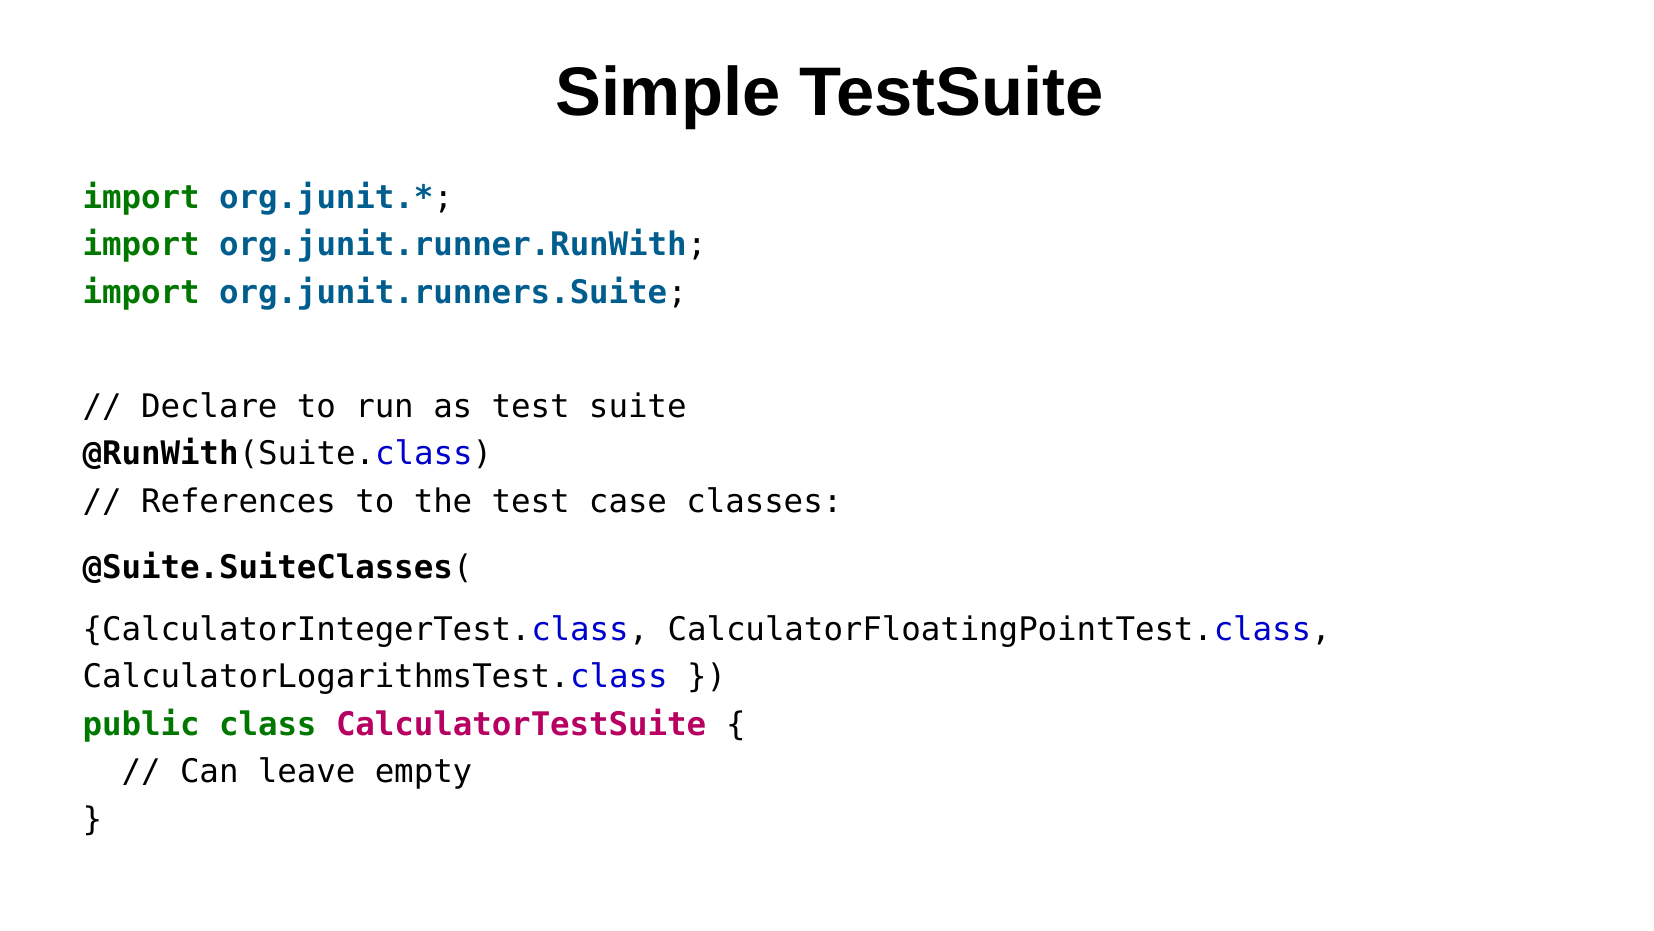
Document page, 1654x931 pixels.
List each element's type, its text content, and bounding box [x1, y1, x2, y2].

title Simple TestSuite [82, 37, 1571, 147]
list import org.junit.*; import org.junit.runner.RunWith; import org.junit.runners.Suite; // Declare to run as test suite @RunWith(Suite.class) // References to the test case classes: @Suite.SuiteClasses( {CalculatorIntegerTest.class, CalculatorFloatingPointTest.class, CalculatorLogarithmsTest.class }) public class CalculatorTestSuite { // Can leave empty } [82, 168, 1538, 889]
